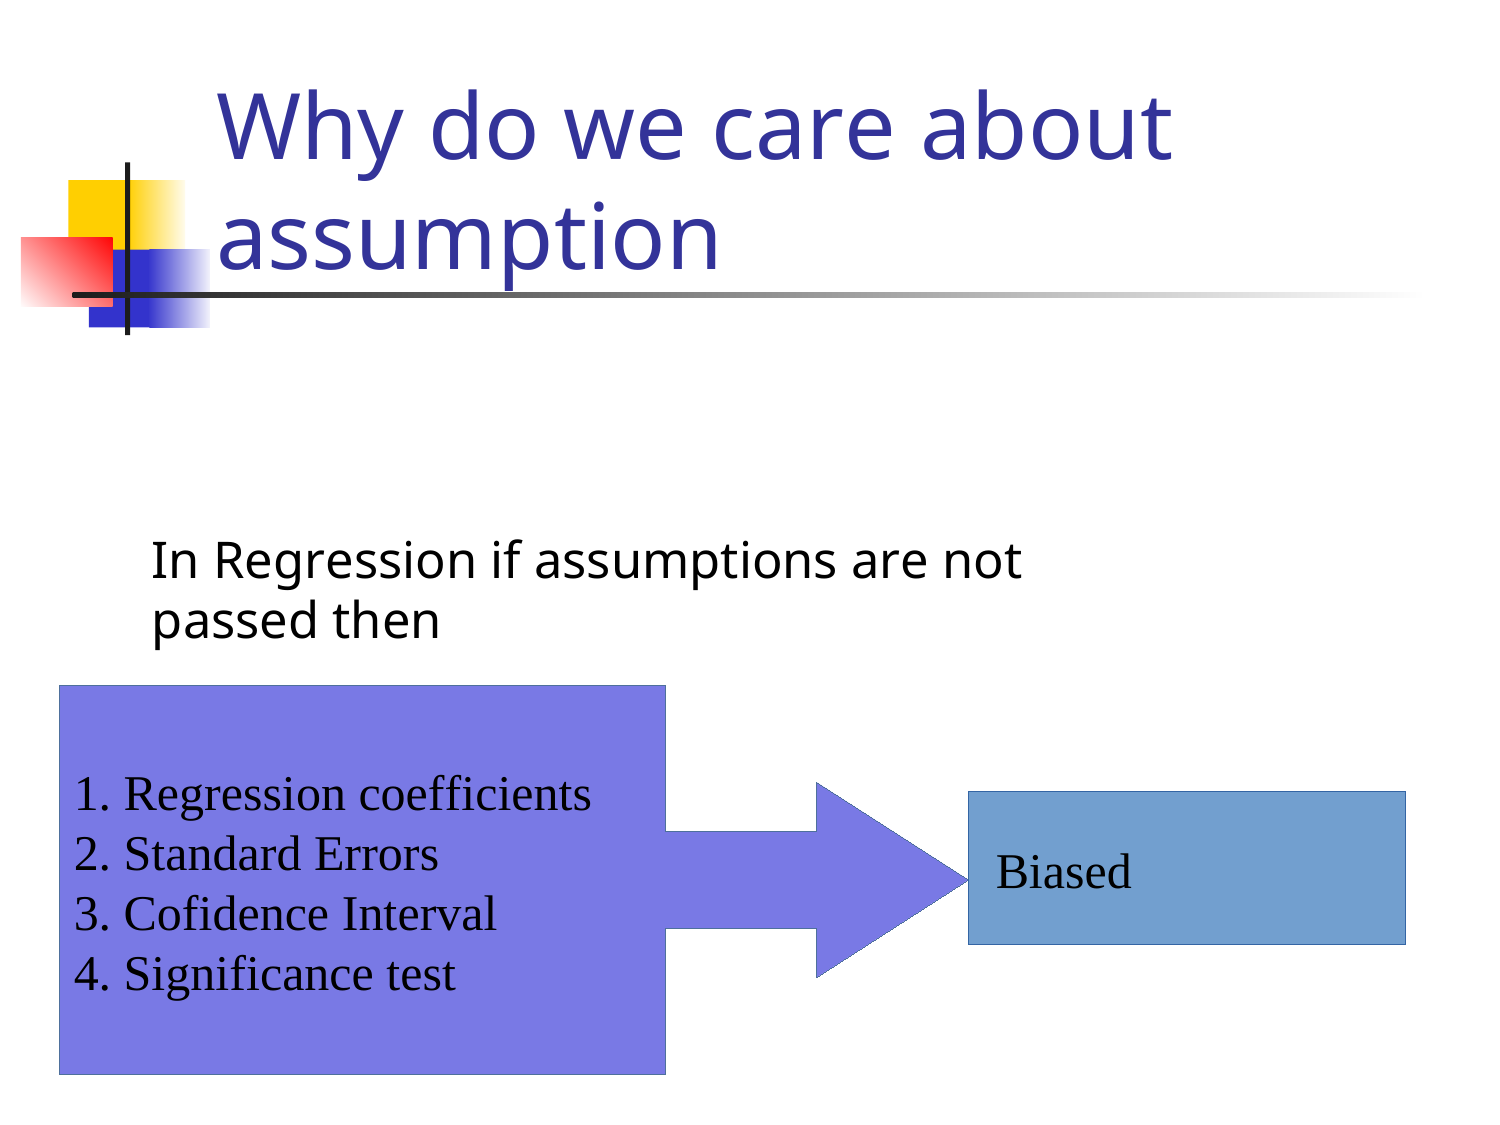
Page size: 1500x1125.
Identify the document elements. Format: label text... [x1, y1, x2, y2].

list In Regression if assumptions are not passed then [94, 519, 1145, 808]
text_box 1. Regression coefficients 2. Standard Errors 3. Cofidence Interval 4. Significance test [59, 685, 968, 1075]
text_box Biased [968, 791, 1406, 945]
title Why do we care about assumption [201, 59, 1477, 296]
